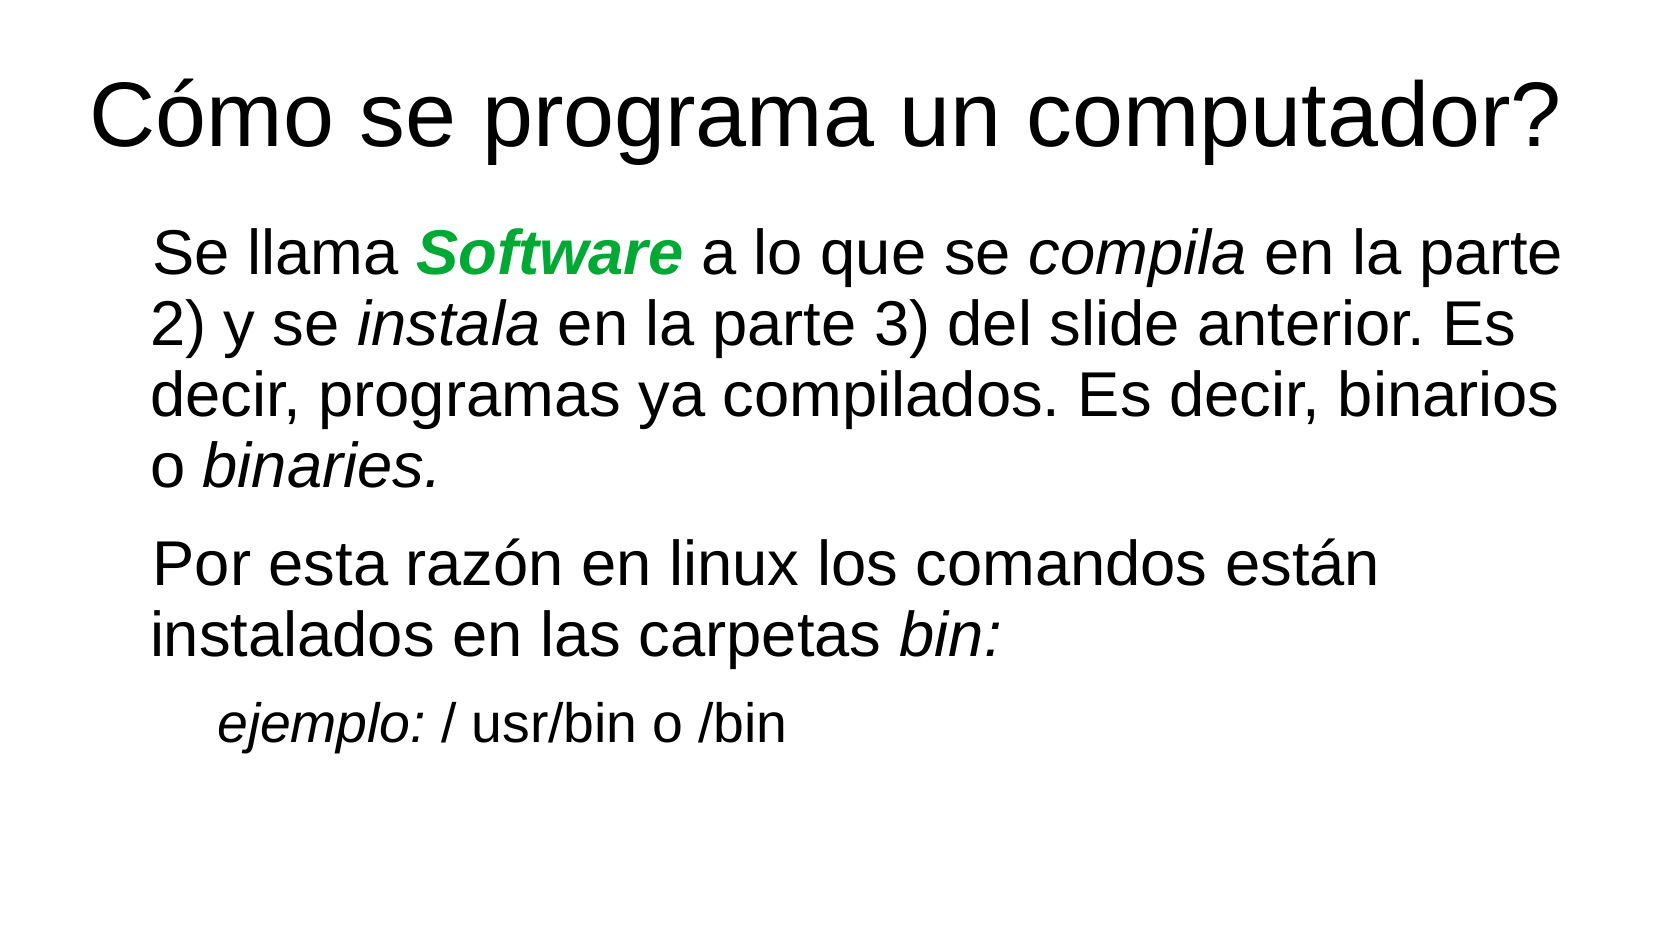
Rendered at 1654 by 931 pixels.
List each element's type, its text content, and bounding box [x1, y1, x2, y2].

list Se llama Software a lo que se compila en la parte 2) y se instala en la parte 3) del slide anterior. Es decir, programas ya compilados. Es decir, binarios o binaries. Por esta razón en linux los comandos están instalados en las carpetas bin: ejemplo: / usr/bin o /bin [82, 217, 1571, 758]
title Cómo se programa un computador? [82, 37, 1571, 193]
